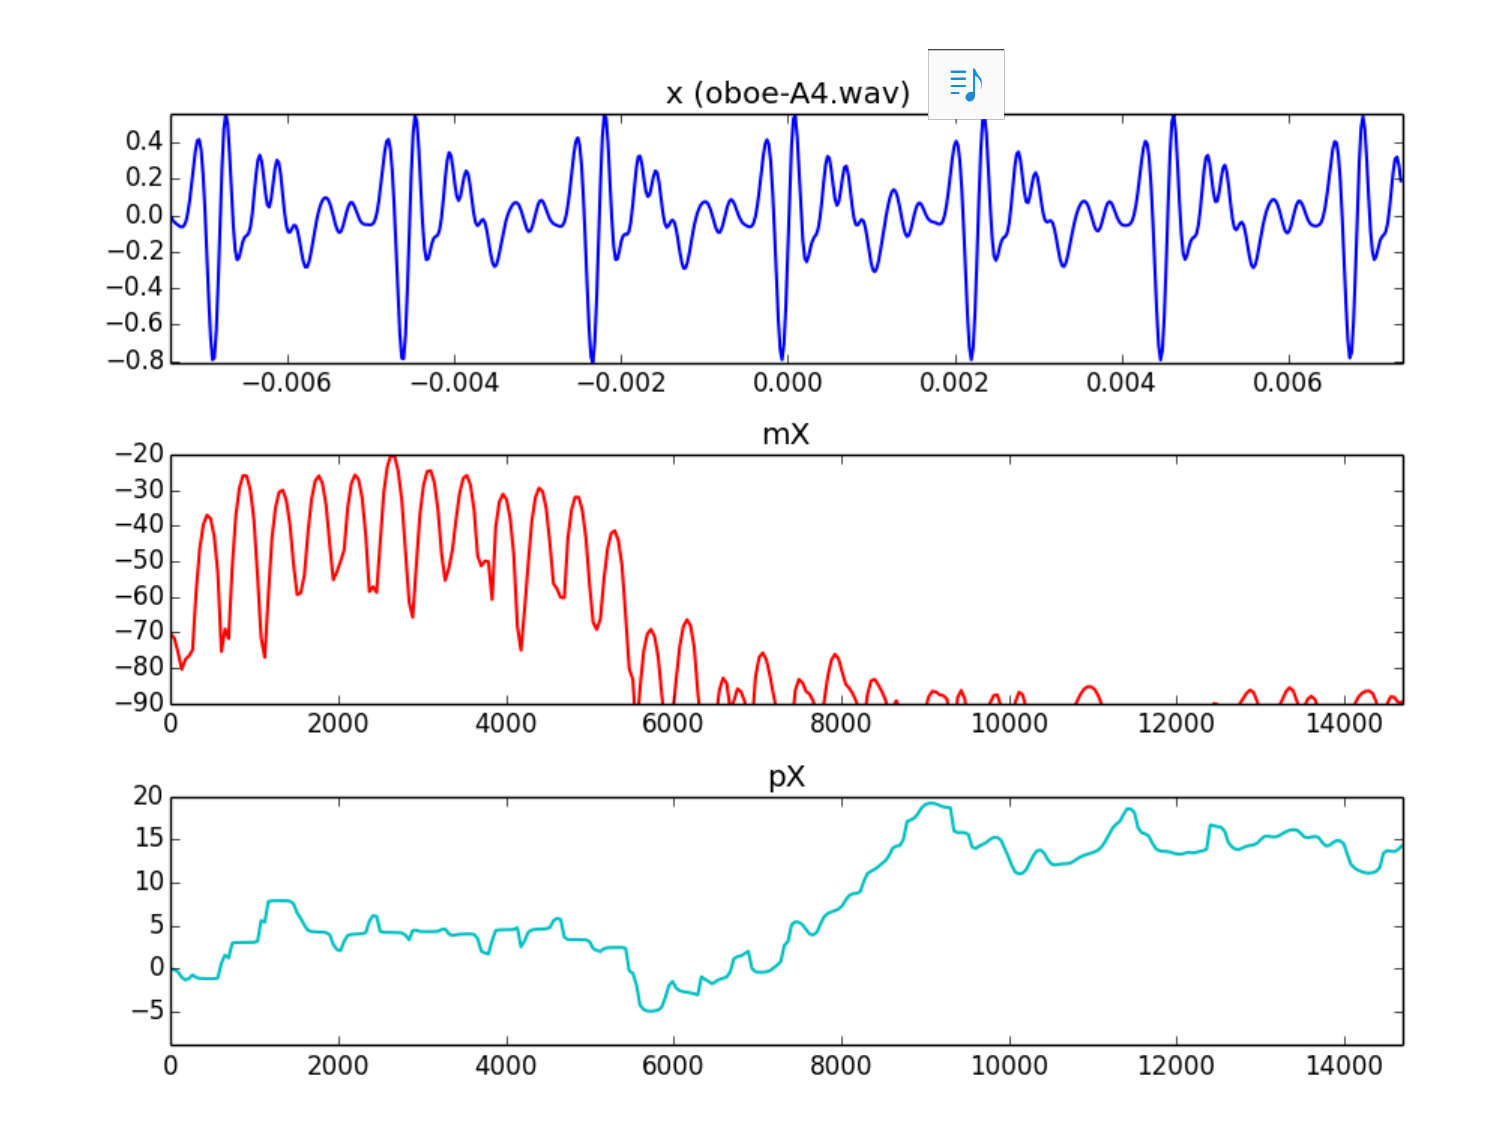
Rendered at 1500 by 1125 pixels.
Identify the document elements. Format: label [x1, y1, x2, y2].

picture [79, 54, 1430, 1105]
text_box [926, 48, 1006, 121]
